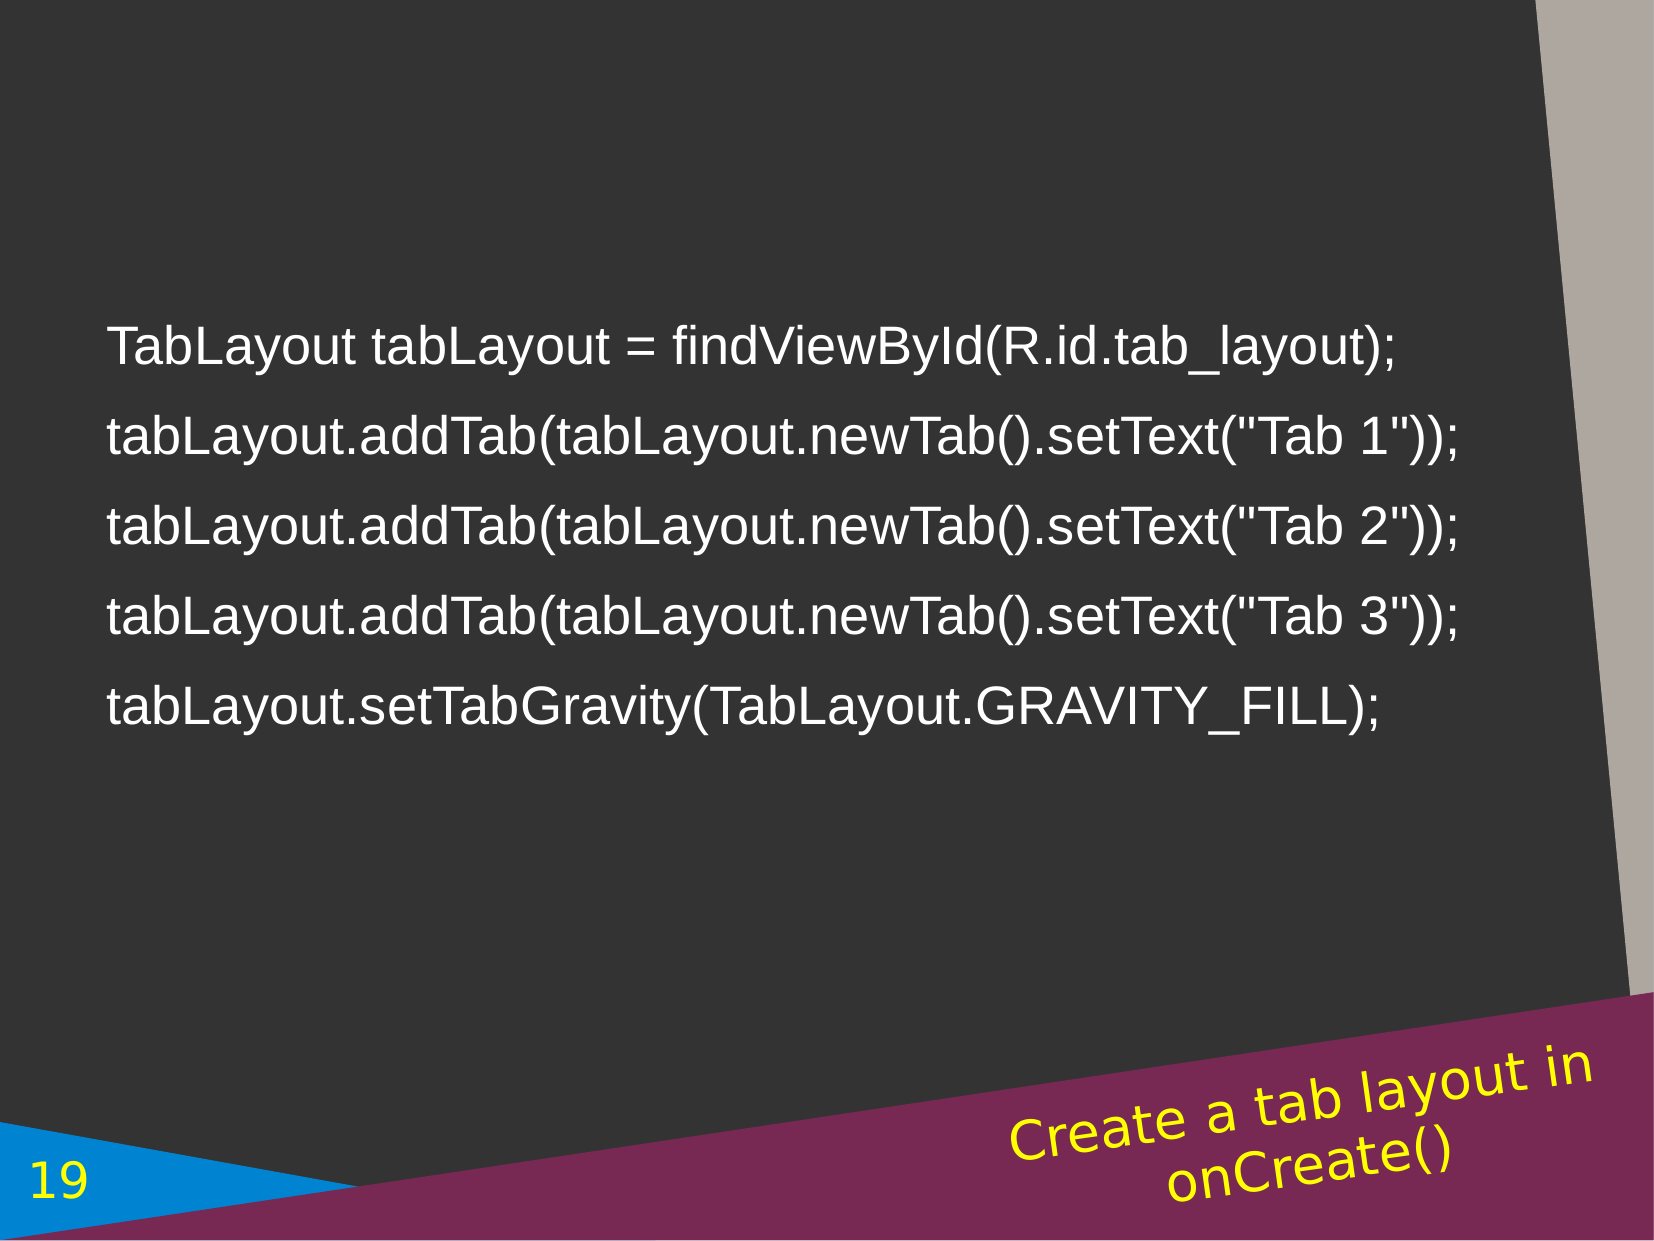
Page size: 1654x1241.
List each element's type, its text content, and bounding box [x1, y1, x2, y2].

list TabLayout tabLayout = findViewById(R.id.tab_layout); tabLayout.addTab(tabLayout.newTab().setText("Tab 1")); tabLayout.addTab(tabLayout.newTab().setText("Tab 2")); tabLayout.addTab(tabLayout.newTab().setText("Tab 3")); tabLayout.setTabGravity(TabLayout.GRAVITY_FILL); [35, 59, 1524, 993]
title Create a tab layout in onCreate() [956, 995, 1654, 1241]
